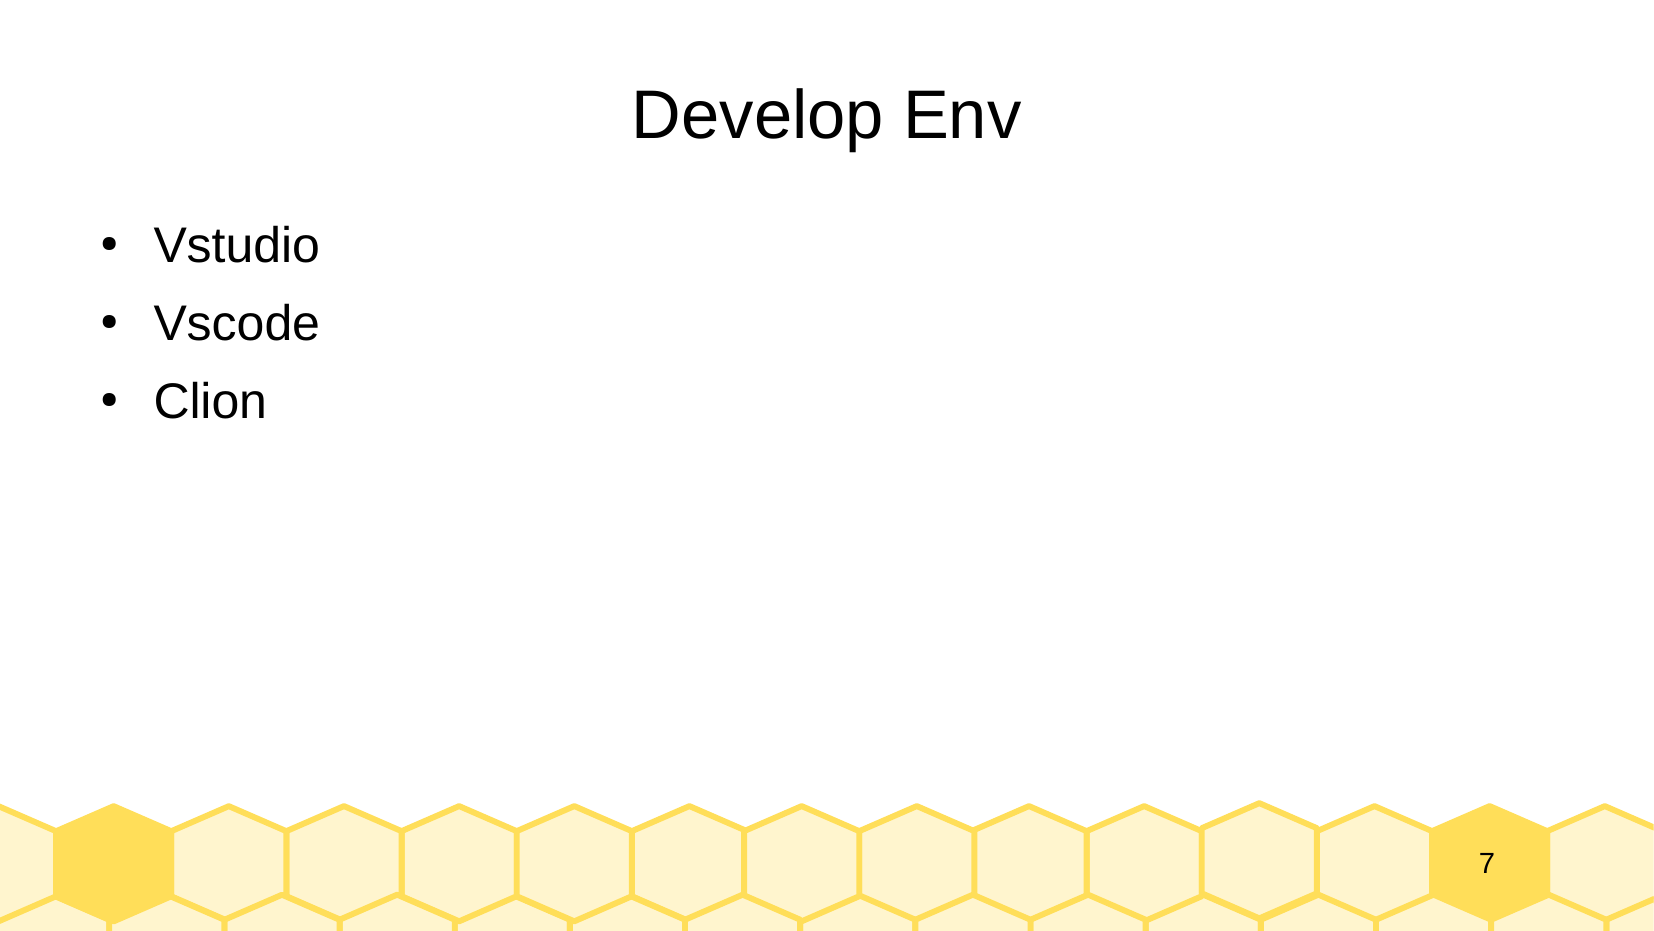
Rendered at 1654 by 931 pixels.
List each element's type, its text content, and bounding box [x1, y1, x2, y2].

list Vstudio Vscode Clion [82, 217, 1571, 758]
title Develop Env [82, 37, 1571, 193]
